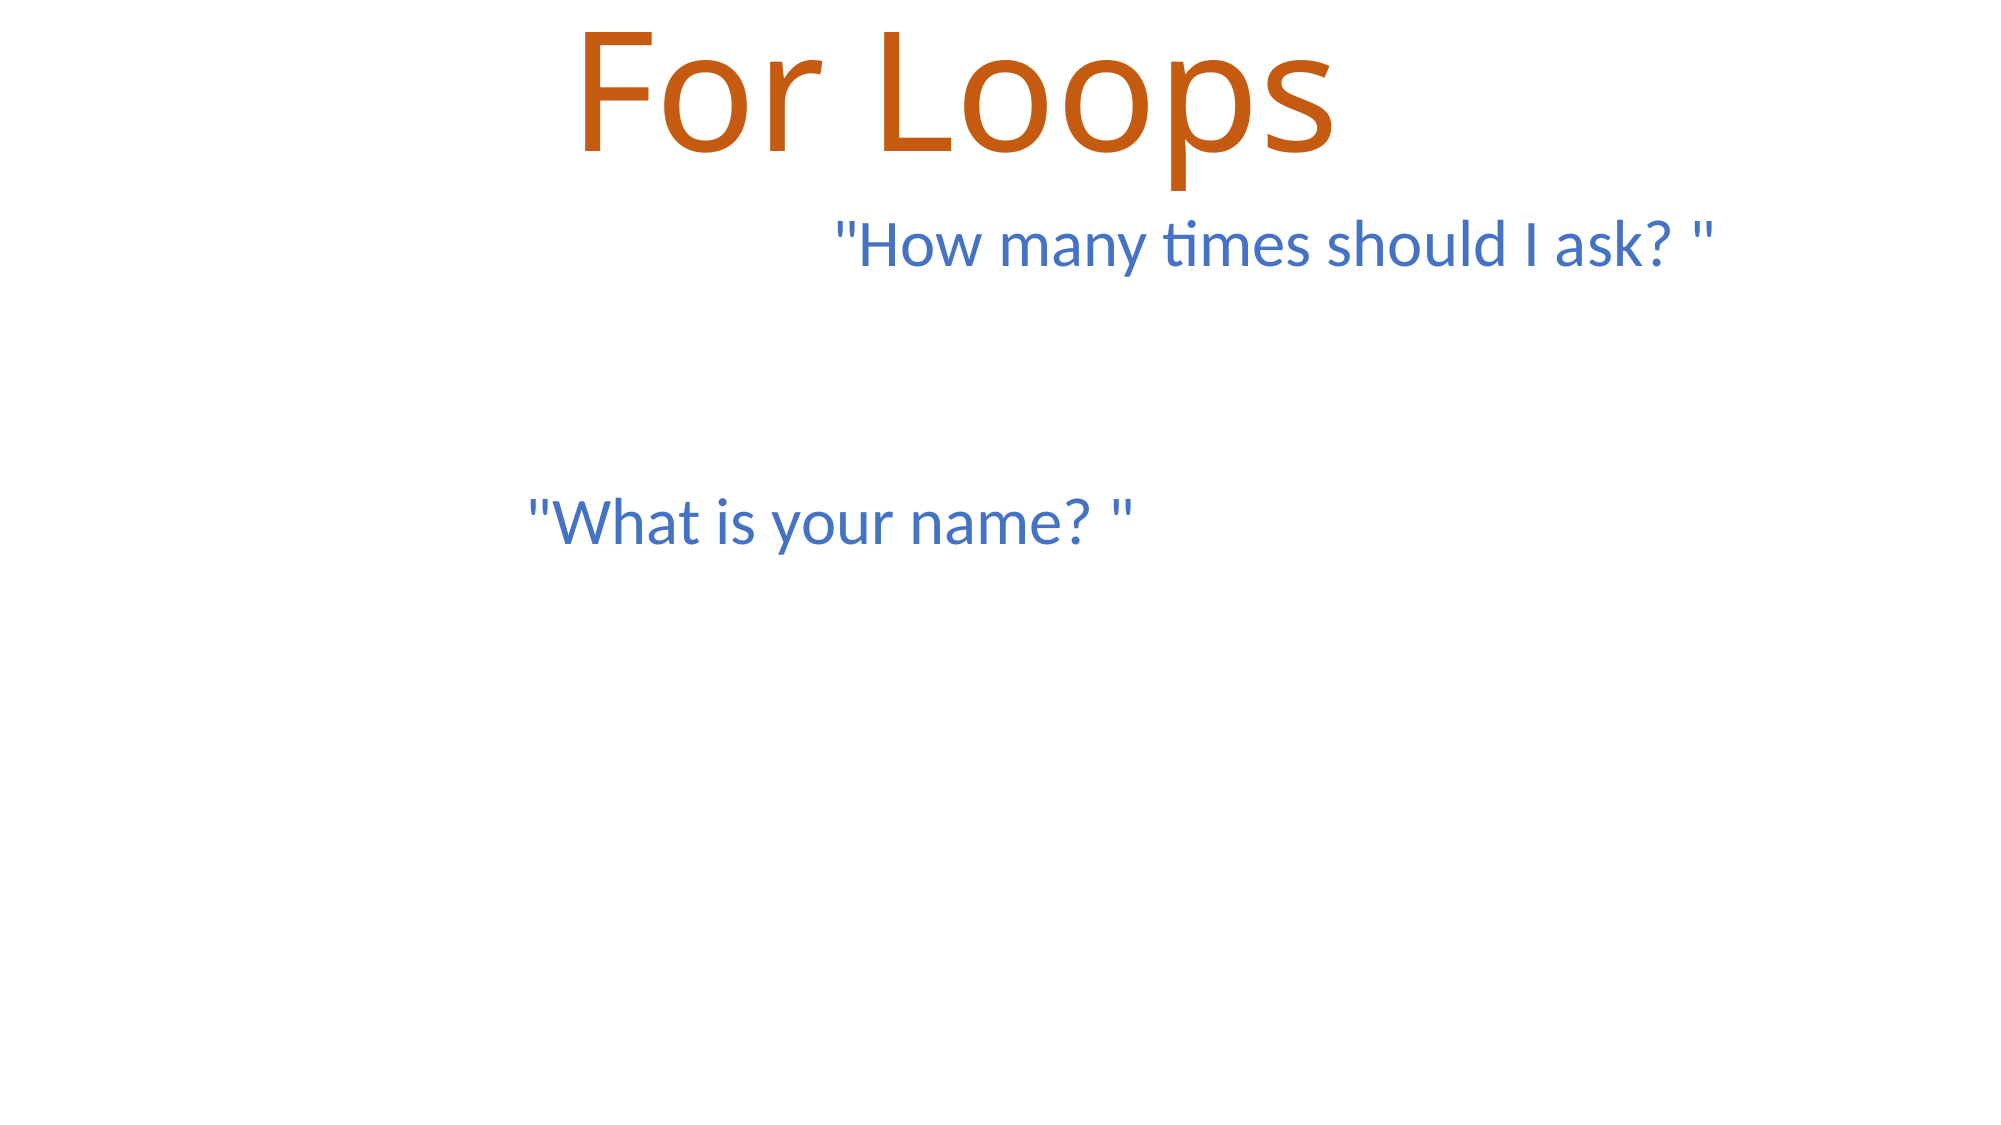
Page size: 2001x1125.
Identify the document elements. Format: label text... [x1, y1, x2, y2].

list For Loops times_to_ask = int(input("How many times should I ask? ")) for x in range(times_to_ask): print(input("What is your name? ")) [137, 0, 1863, 1014]
